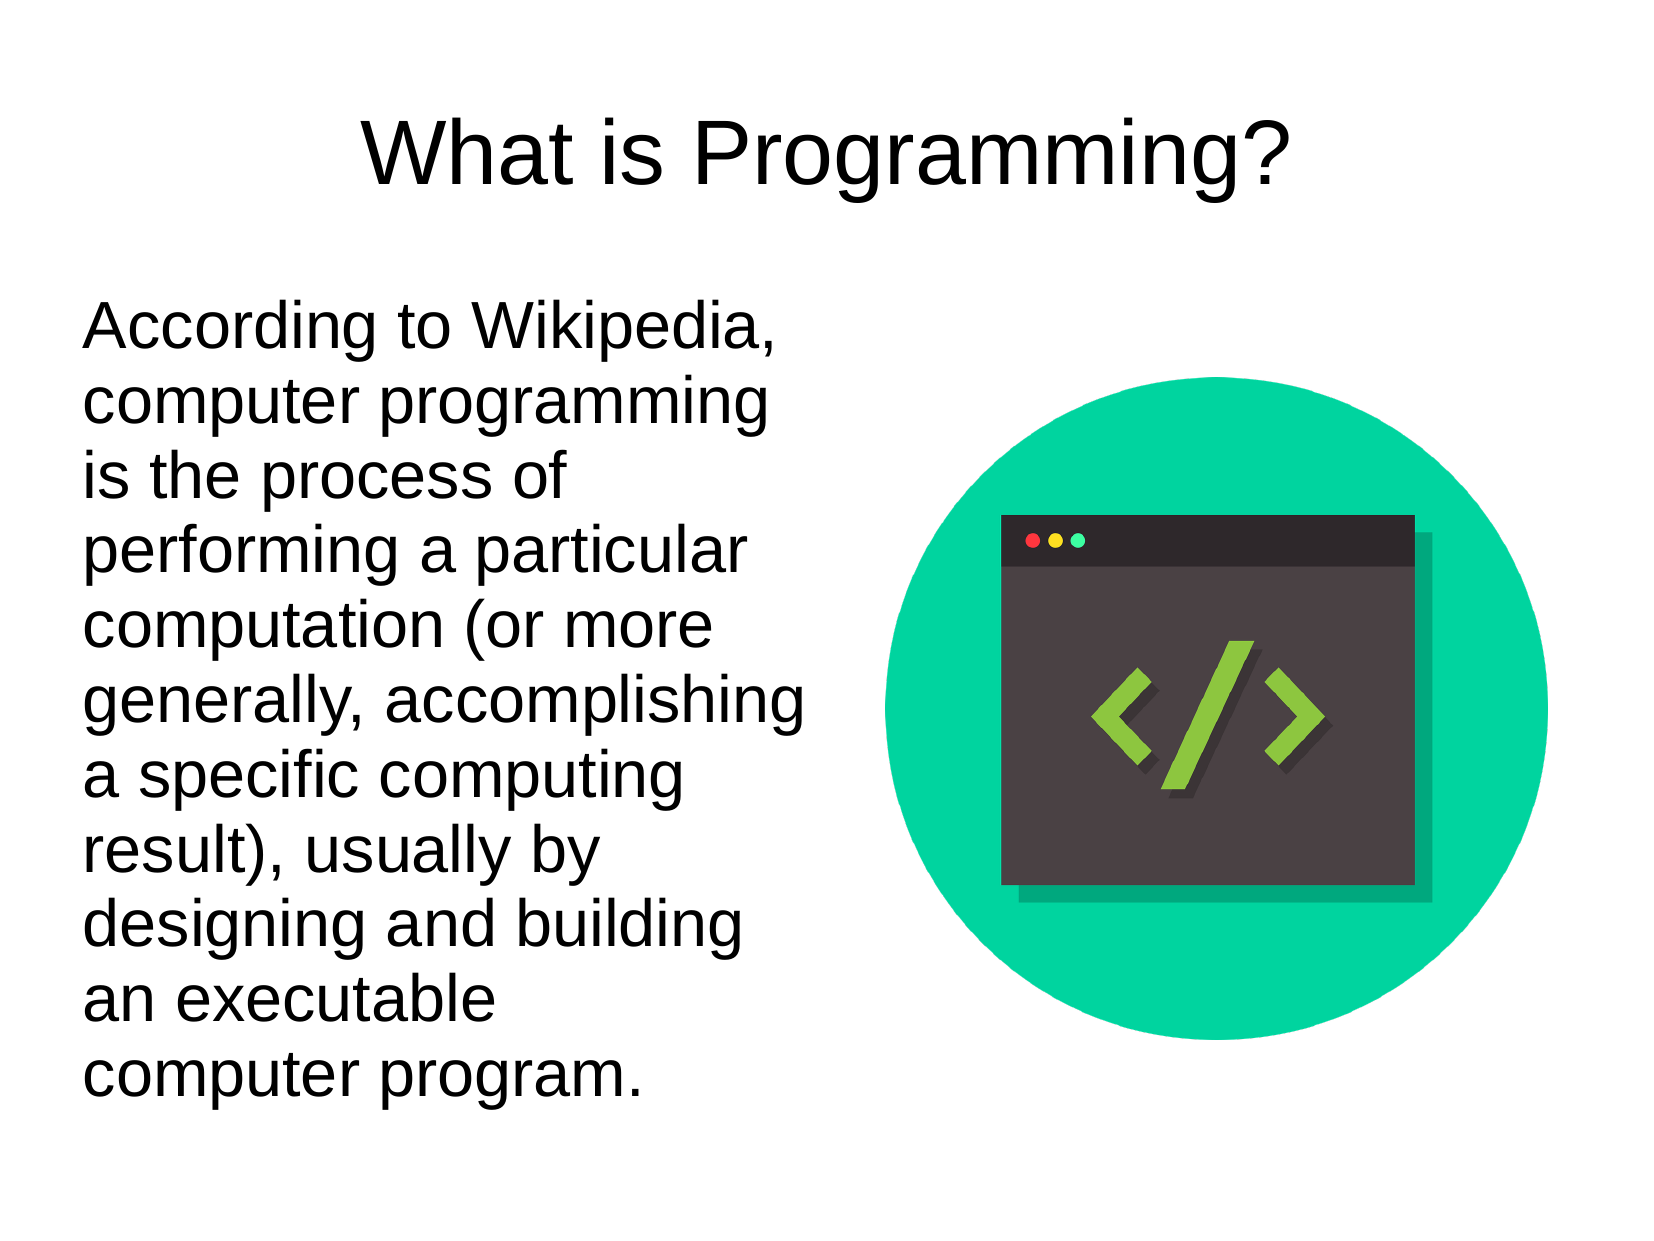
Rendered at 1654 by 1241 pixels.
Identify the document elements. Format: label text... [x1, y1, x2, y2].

picture [885, 377, 1548, 1040]
subtitle According to Wikipedia, computer programming is the process of performing a particular computation (or more generally, accomplishing a specific computing result), usually by designing and building an executable computer program. [82, 288, 1571, 1111]
title What is Programming? [82, 49, 1571, 257]
